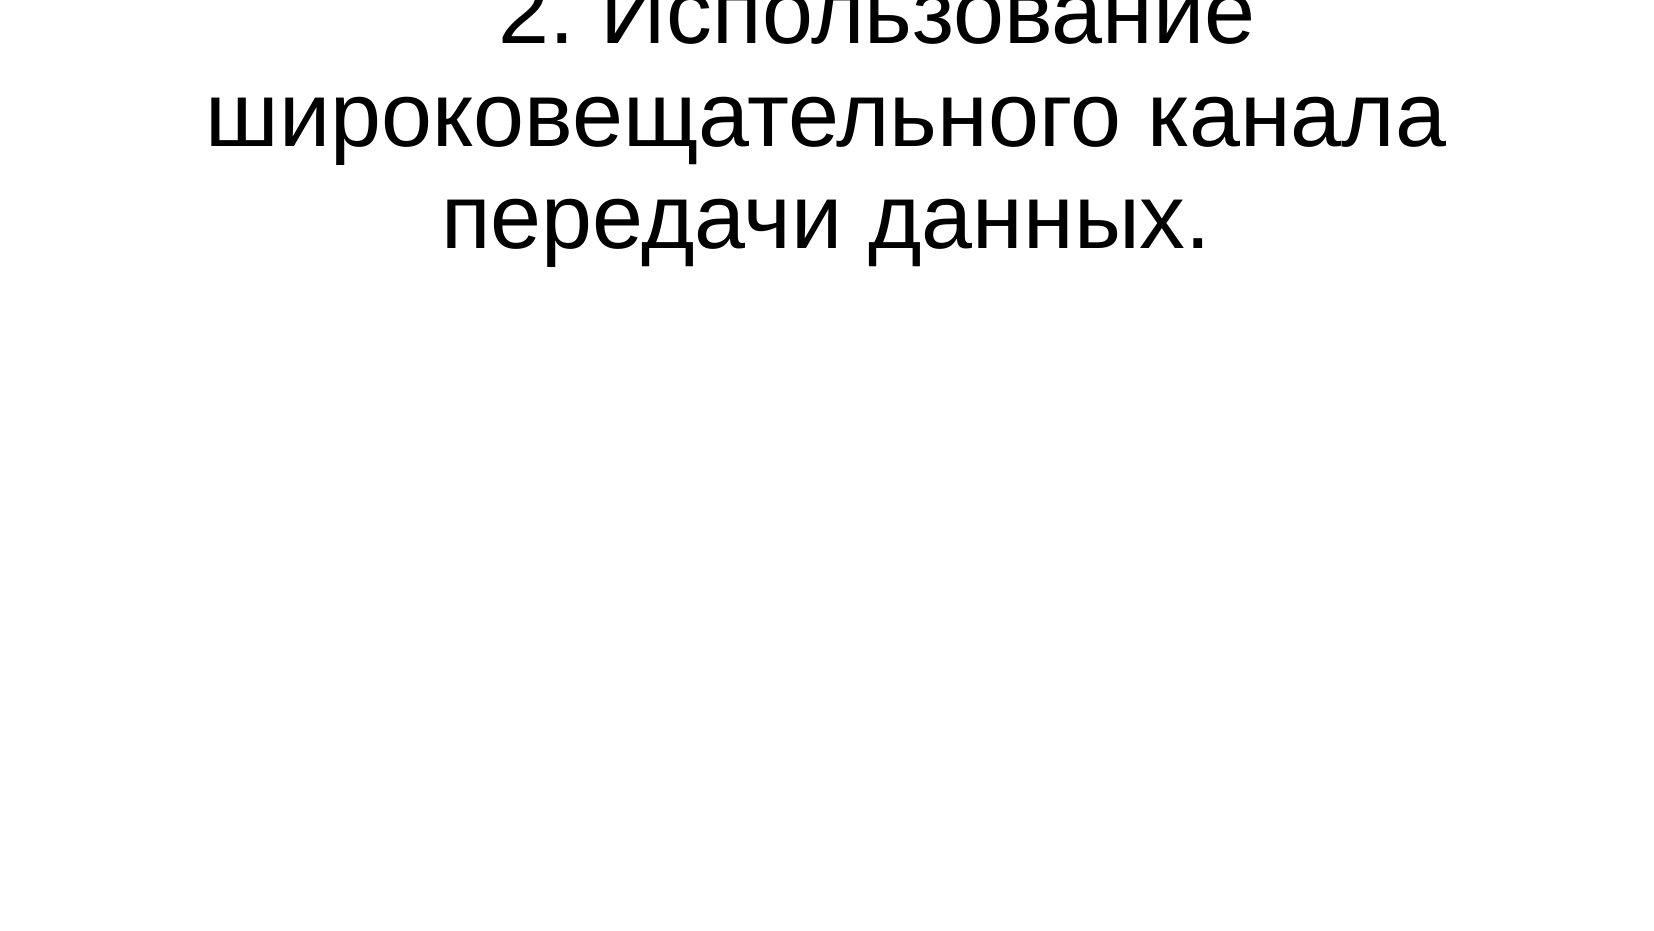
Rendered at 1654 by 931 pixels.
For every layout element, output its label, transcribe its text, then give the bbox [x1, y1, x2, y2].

title 2. Использование широковещательного канала передачи данных. [82, 0, 1571, 269]
